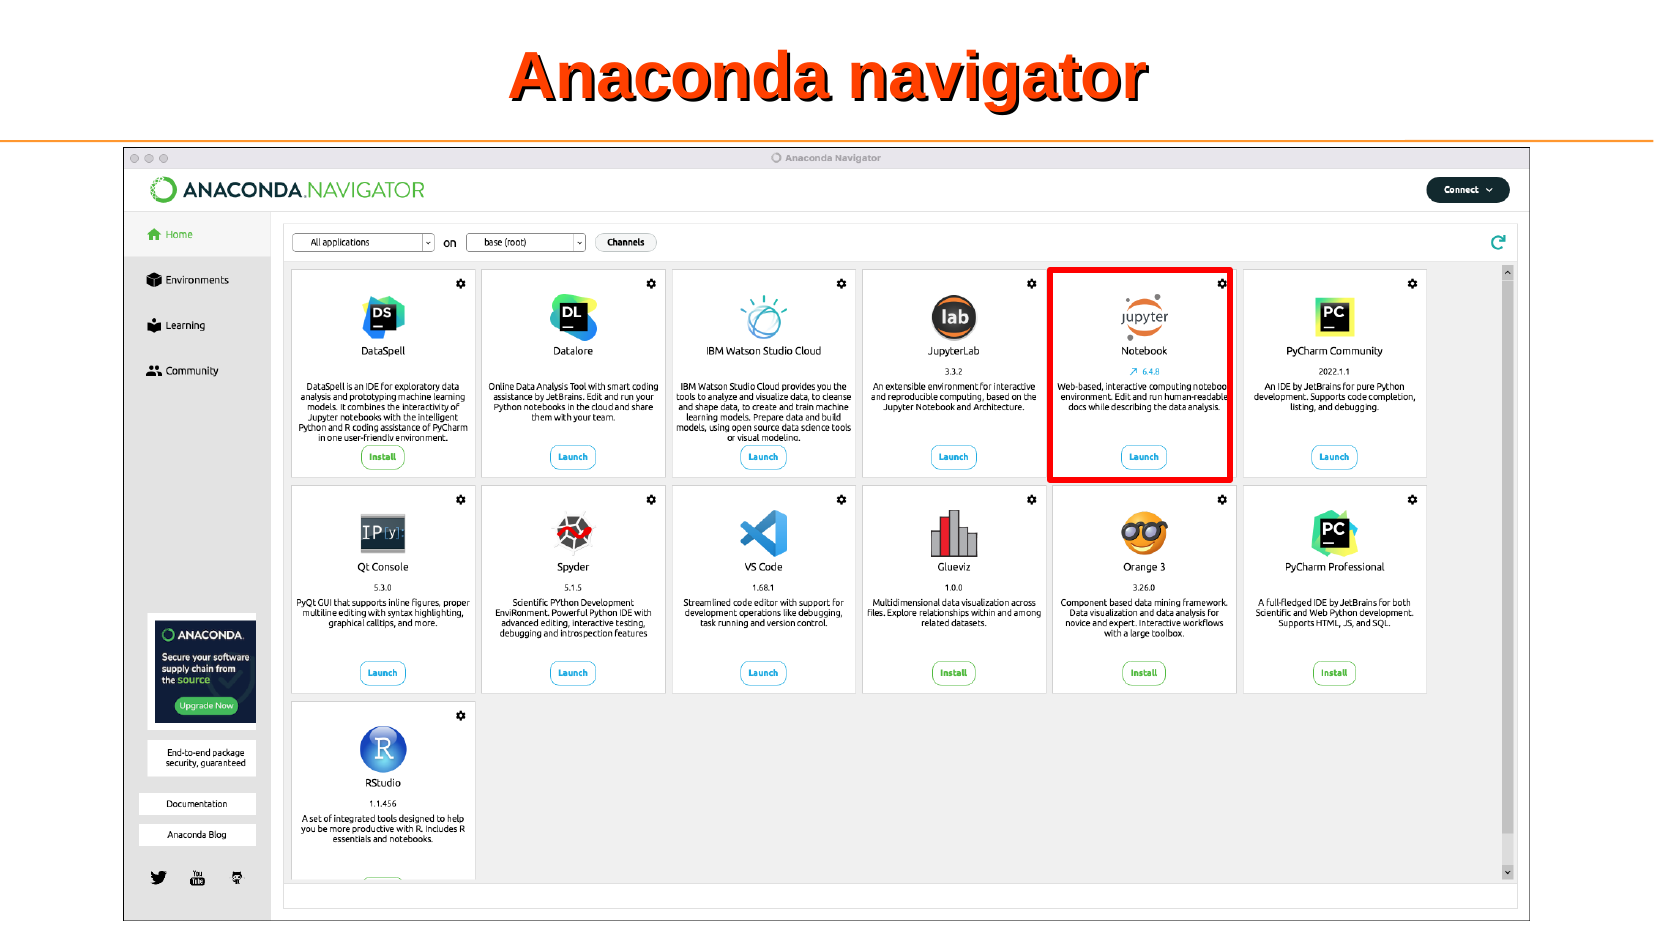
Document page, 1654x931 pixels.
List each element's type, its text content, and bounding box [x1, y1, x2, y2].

picture [123, 147, 1530, 921]
text_box Anaconda navigator [492, 30, 1163, 121]
